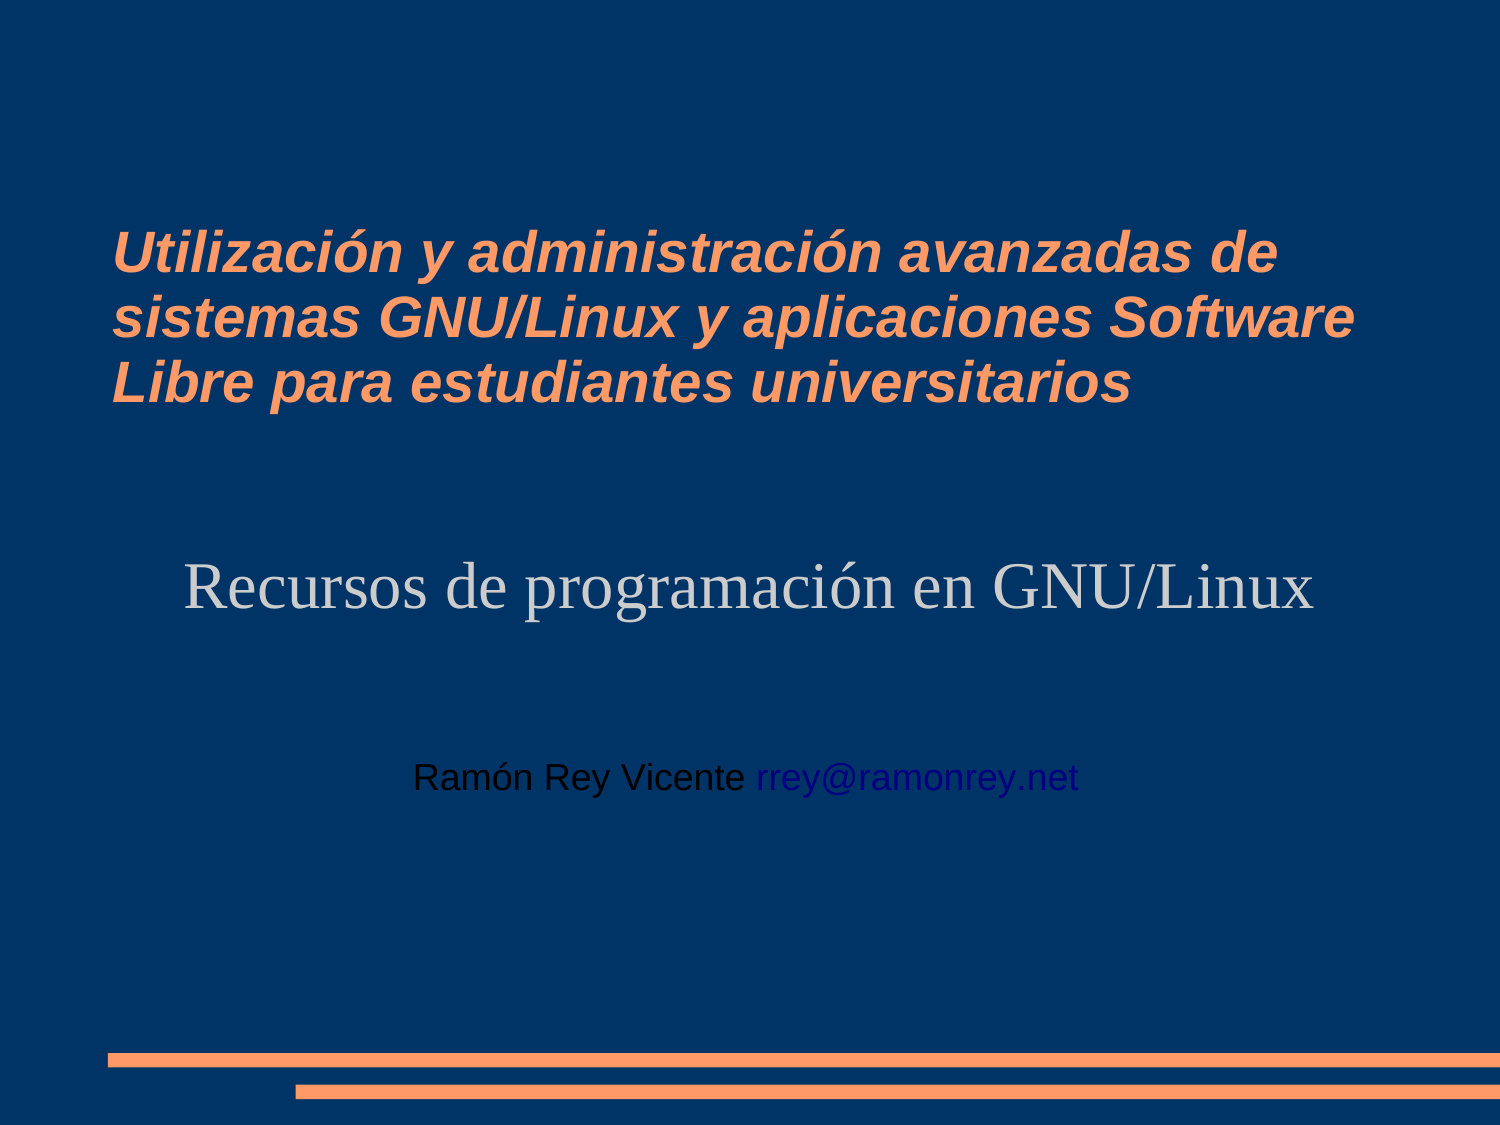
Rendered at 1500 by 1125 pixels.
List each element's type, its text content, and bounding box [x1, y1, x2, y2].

text_box Ramón Rey Vicente rrey@ramonrey.net [147, 738, 1359, 886]
title Utilización y administración avanzadas de sistemas GNU/Linux y aplicaciones Software Libre para estudiantes universitarios [112, 206, 1388, 428]
subtitle Recursos de programación en GNU/Linux [112, 463, 1388, 709]
